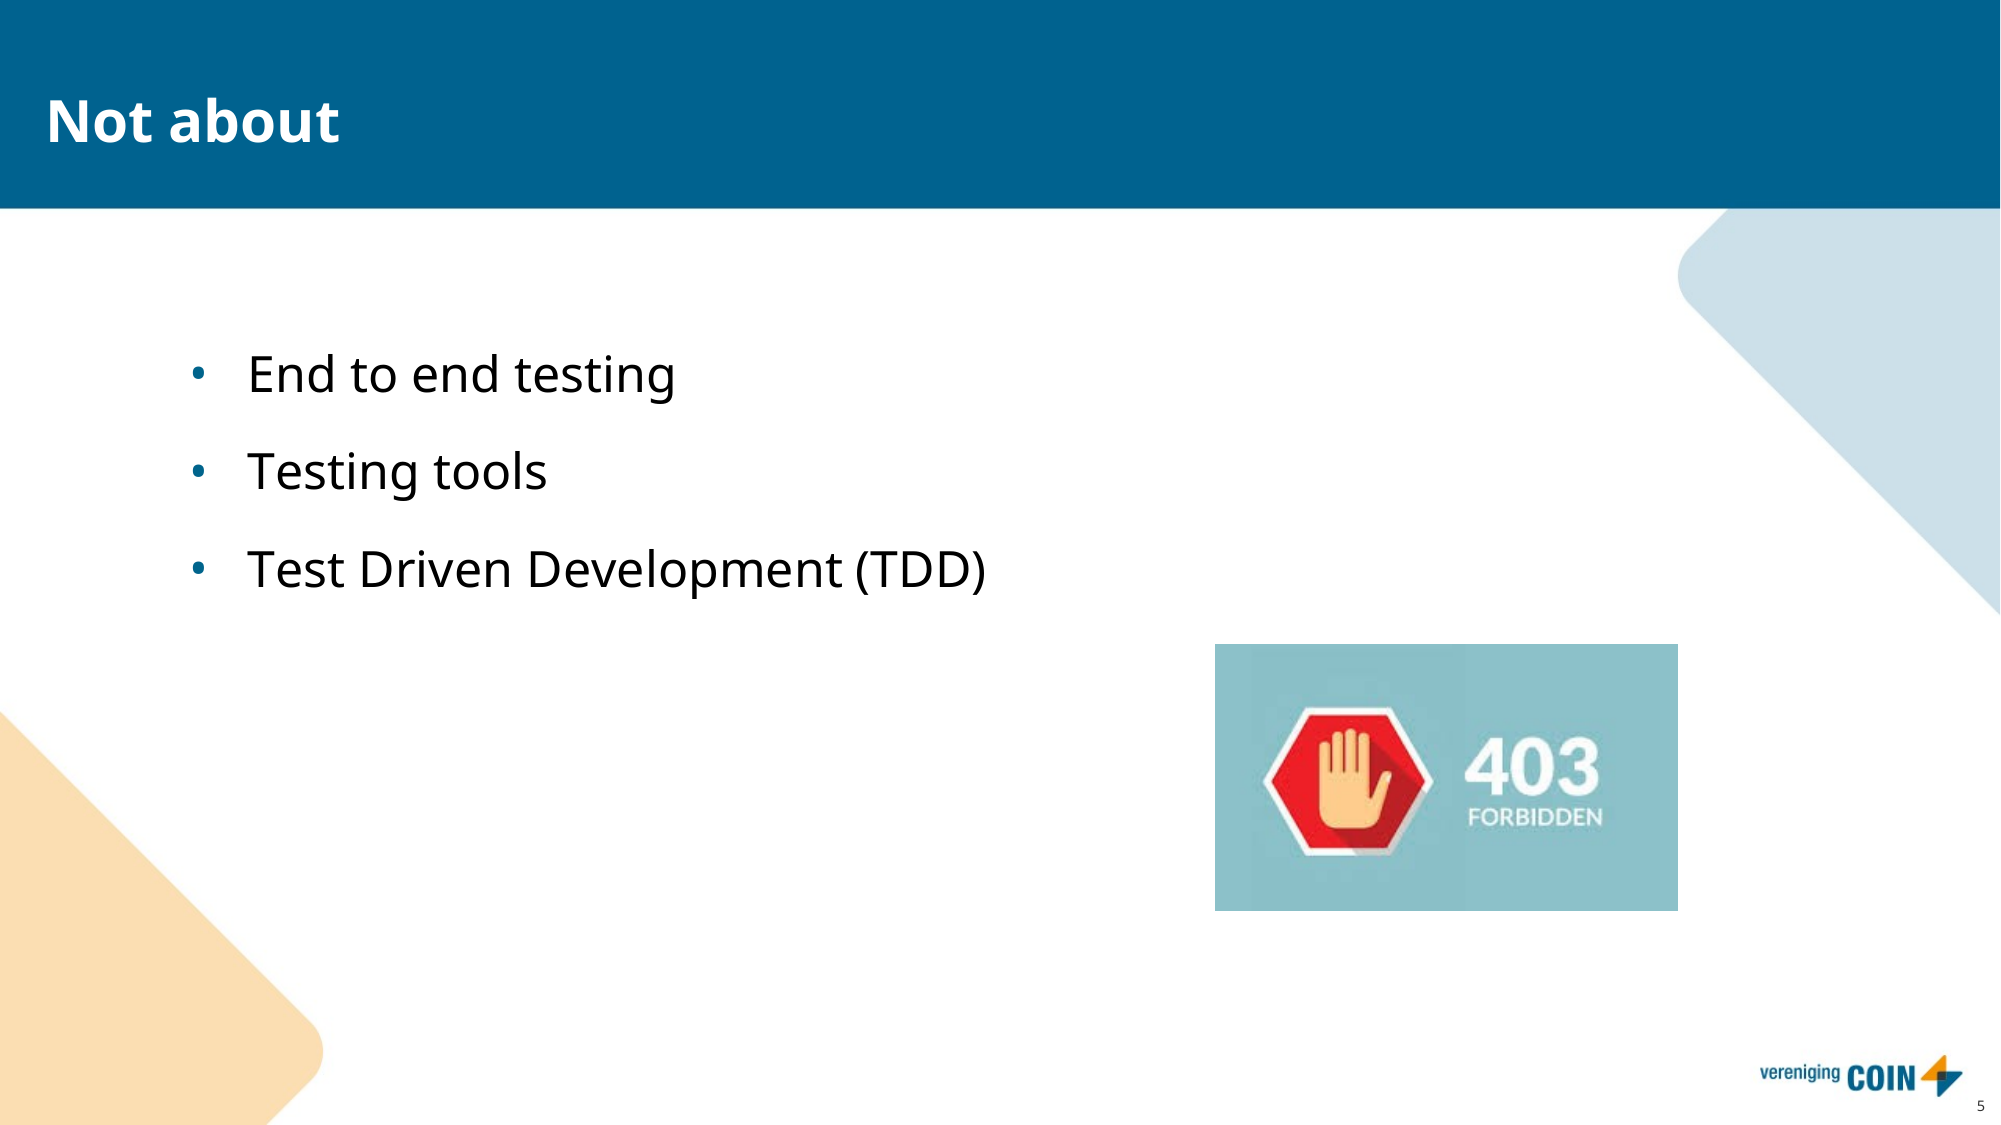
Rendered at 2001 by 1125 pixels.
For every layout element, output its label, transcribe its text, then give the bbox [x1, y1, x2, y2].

text_box Not about [30, 31, 1969, 162]
text_box End to end testing Testing tools Test Driven Development (TDD) [174, 305, 1840, 1074]
picture [0, 208, 2001, 1125]
